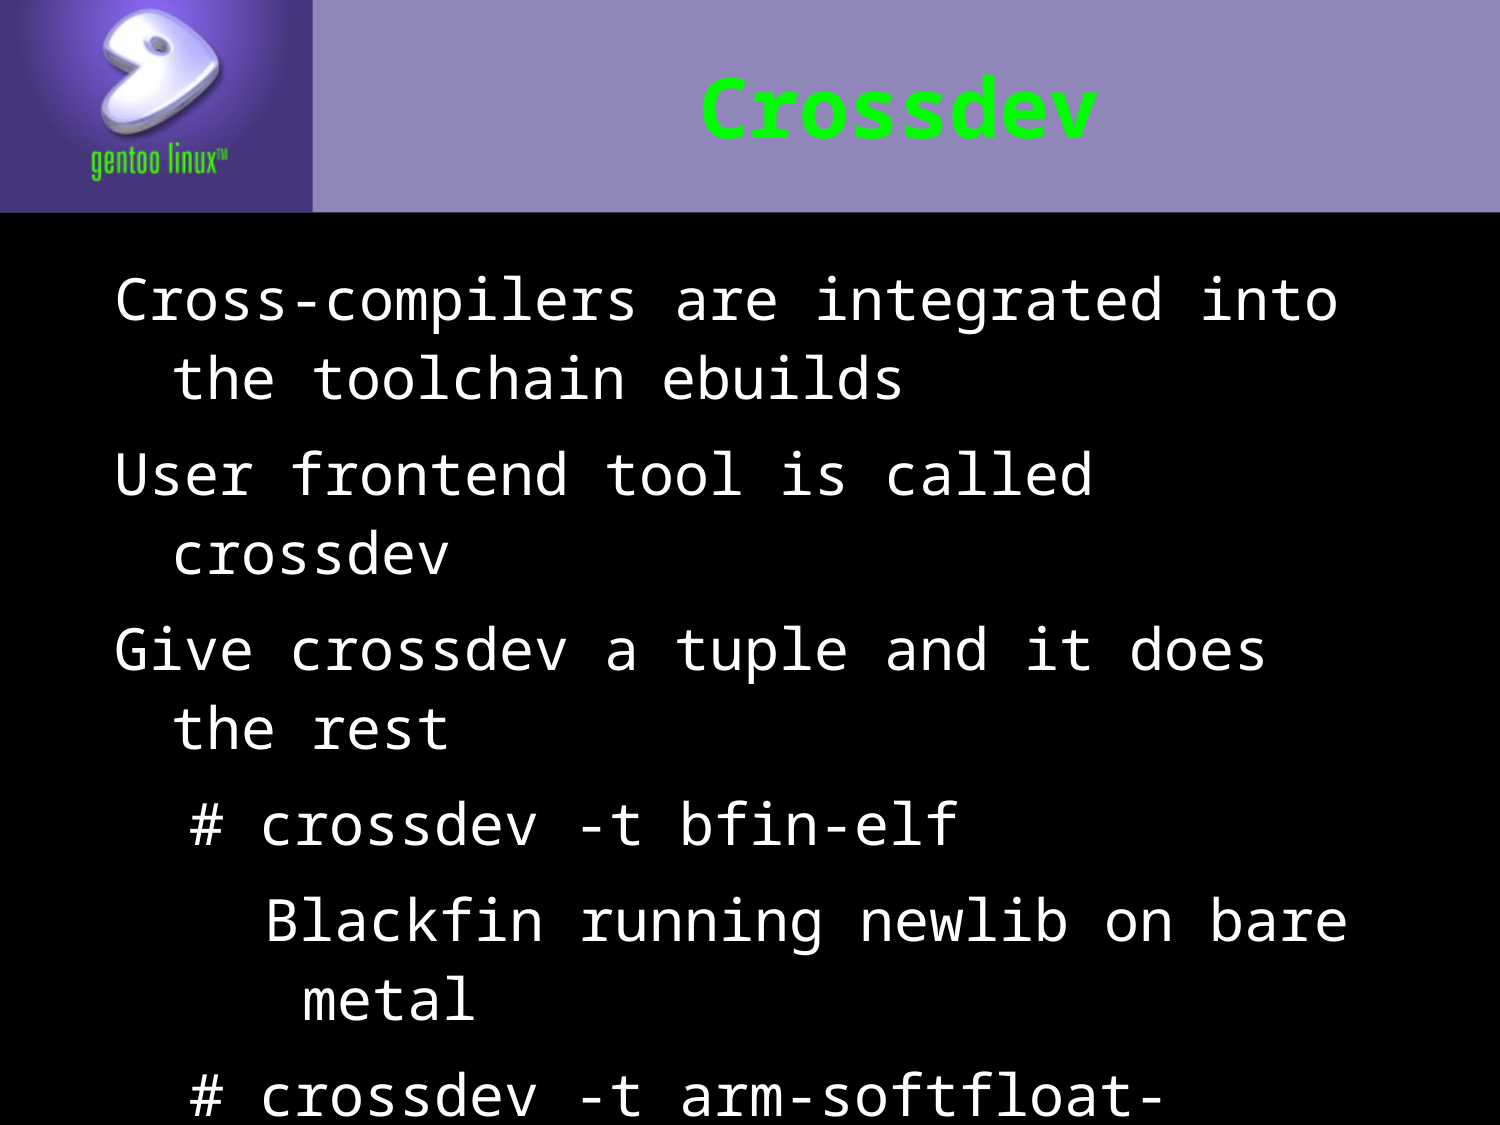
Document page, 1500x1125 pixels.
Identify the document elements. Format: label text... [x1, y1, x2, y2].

picture [0, 0, 302, 184]
title Crossdev [324, 12, 1476, 201]
list Cross-compilers are integrated into the toolchain ebuilds User frontend tool is called crossdev Give crossdev a tuple and it does the rest # crossdev -t bfin-elf Blackfin running newlib on bare metal # crossdev -t arm-softfloat-linux-uclibc ARM running softfloat uclibc on Linux Only supports things integrated into mainline Not in mainline then don't bother me [99, 249, 1388, 1101]
